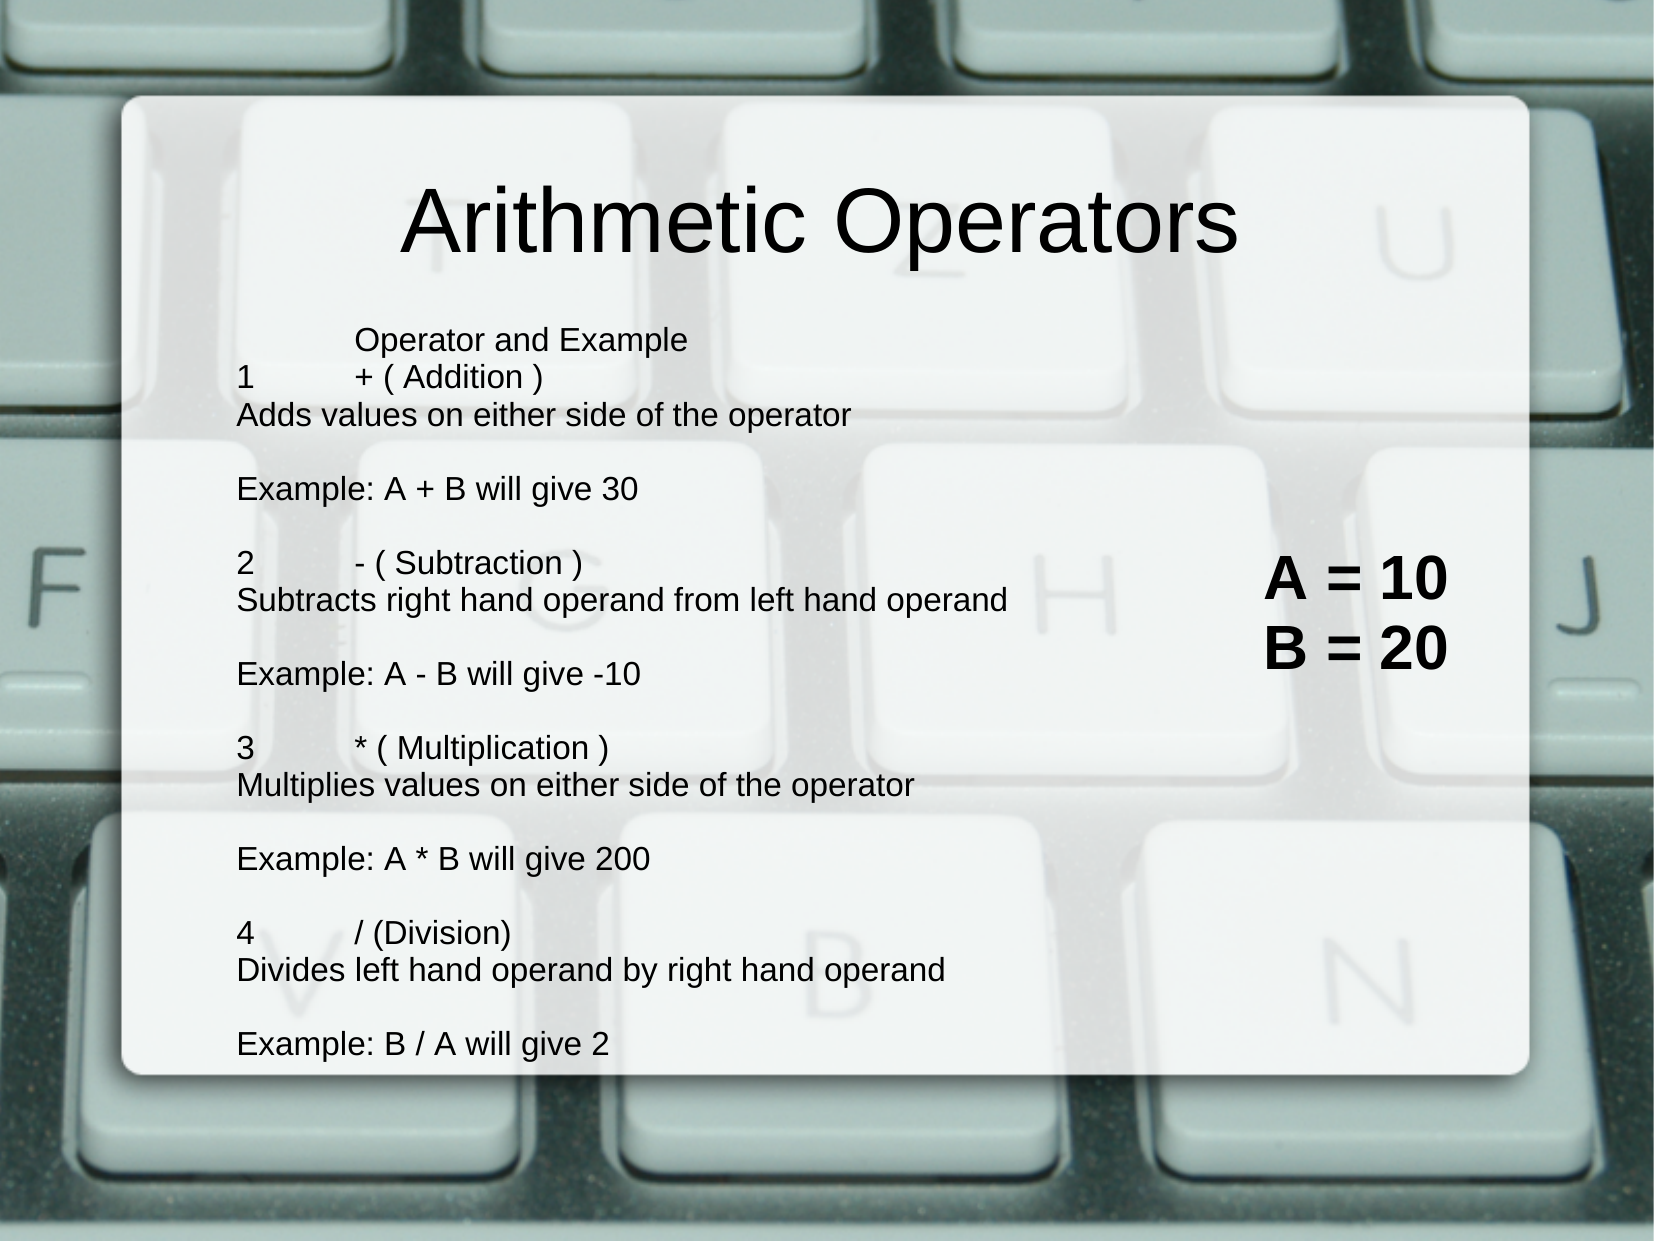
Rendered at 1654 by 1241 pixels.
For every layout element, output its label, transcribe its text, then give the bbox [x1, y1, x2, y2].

text_box Operator and Example 1 + ( Addition ) Adds values on either side of the operator Example: A + B will give 30 2 - ( Subtraction ) Subtracts right hand operand from left hand operand Example: A - B will give -10 3 * ( Multiplication ) Multiplies values on either side of the operator Example: A * B will give 200 4 / (Division) Divides left hand operand by right hand operand Example: B / A will give 2 [236, 321, 1399, 1241]
picture [0, 0, 1654, 1241]
text_box A = 10 B = 20 [1263, 543, 1450, 687]
title Arithmetic Operators [135, 117, 1506, 325]
